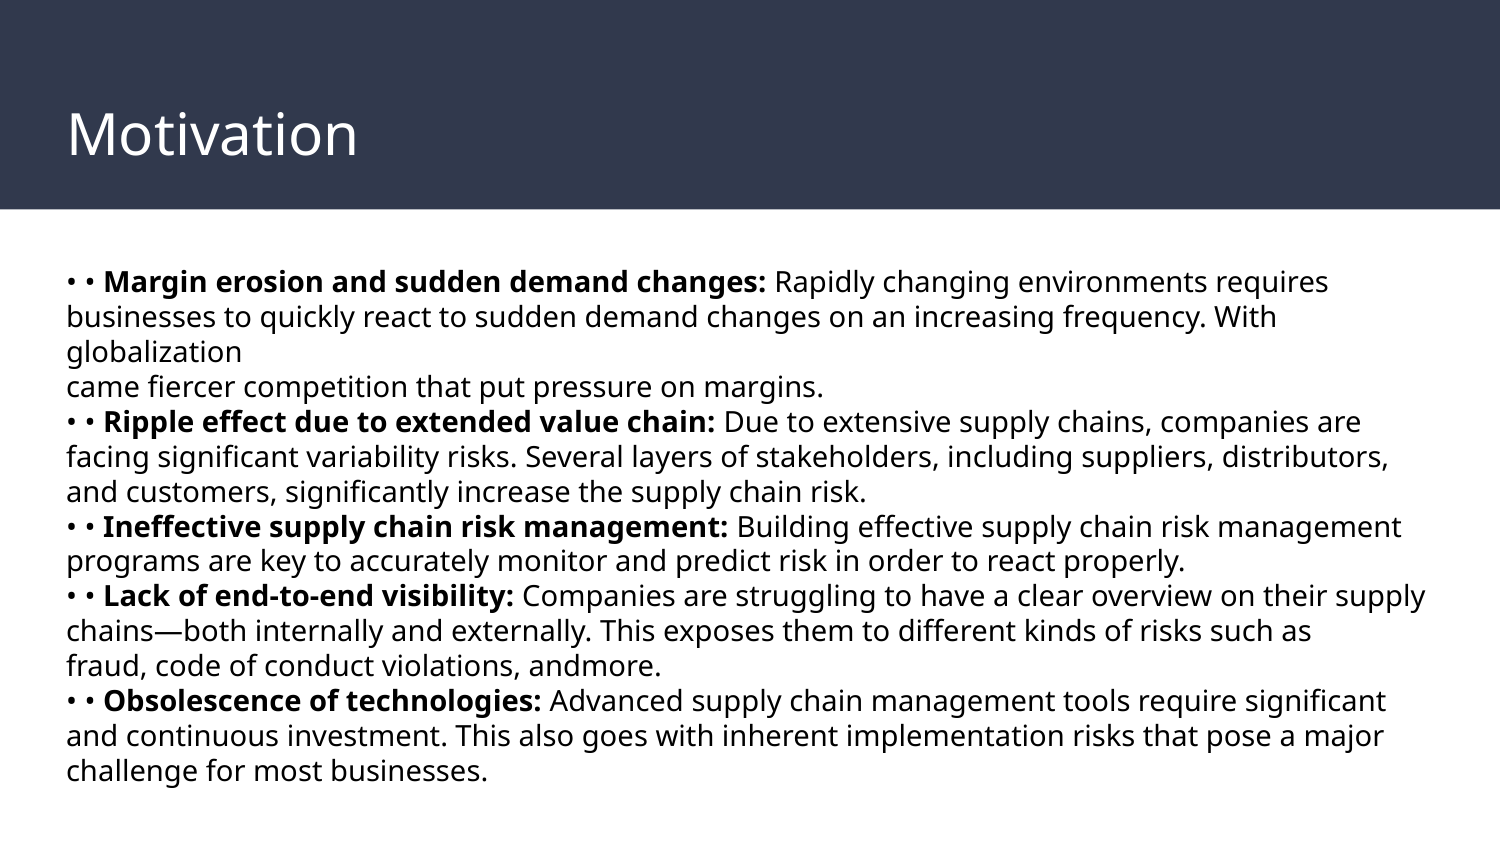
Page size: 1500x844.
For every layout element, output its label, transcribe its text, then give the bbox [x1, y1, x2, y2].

text_box • • Margin erosion and sudden demand changes: Rapidly changing environments requires businesses to quickly react to sudden demand changes on an increasing frequency. With globalization came fiercer competition that put pressure on margins. • • Ripple effect due to extended value chain: Due to extensive supply chains, companies are facing significant variability risks. Several layers of stakeholders, including suppliers, distributors, and customers, significantly increase the supply chain risk. • • Ineffective supply chain risk management: Building effective supply chain risk management programs are key to accurately monitor and predict risk in order to react properly. • • Lack of end-to-end visibility: Companies are struggling to have a clear overview on their supply chains—both internally and externally. This exposes them to different kinds of risks such as fraud, code of conduct violations, andmore. • • Obsolescence of technologies: Advanced supply chain management tools require significant and continuous investment. This also goes with inherent implementation risks that pose a major challenge for most businesses. [51, 248, 1449, 798]
title Motivation [51, 82, 1449, 185]
